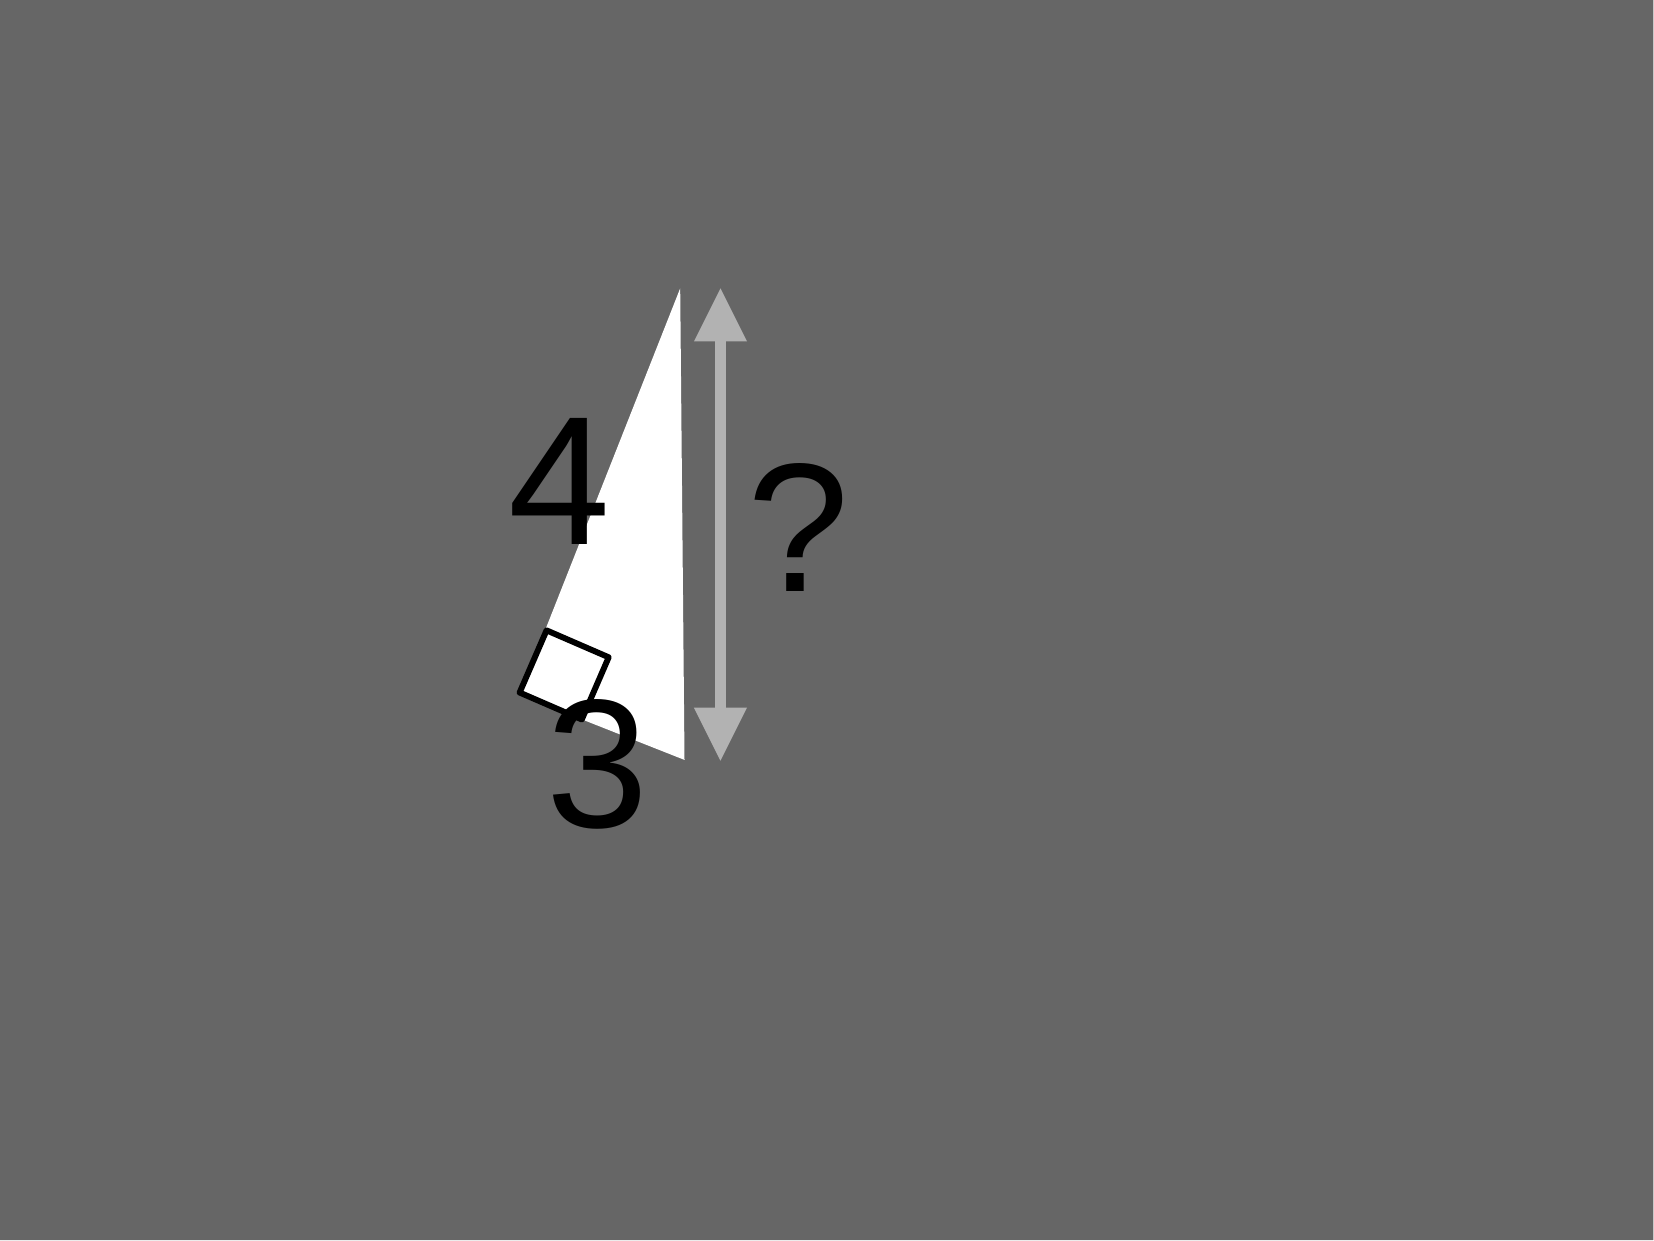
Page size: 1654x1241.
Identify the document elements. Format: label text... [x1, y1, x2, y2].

text_box 3 [531, 654, 676, 875]
text_box ? [732, 418, 863, 638]
text_box 4 [493, 370, 638, 591]
text_box [0, 0, 1654, 1241]
